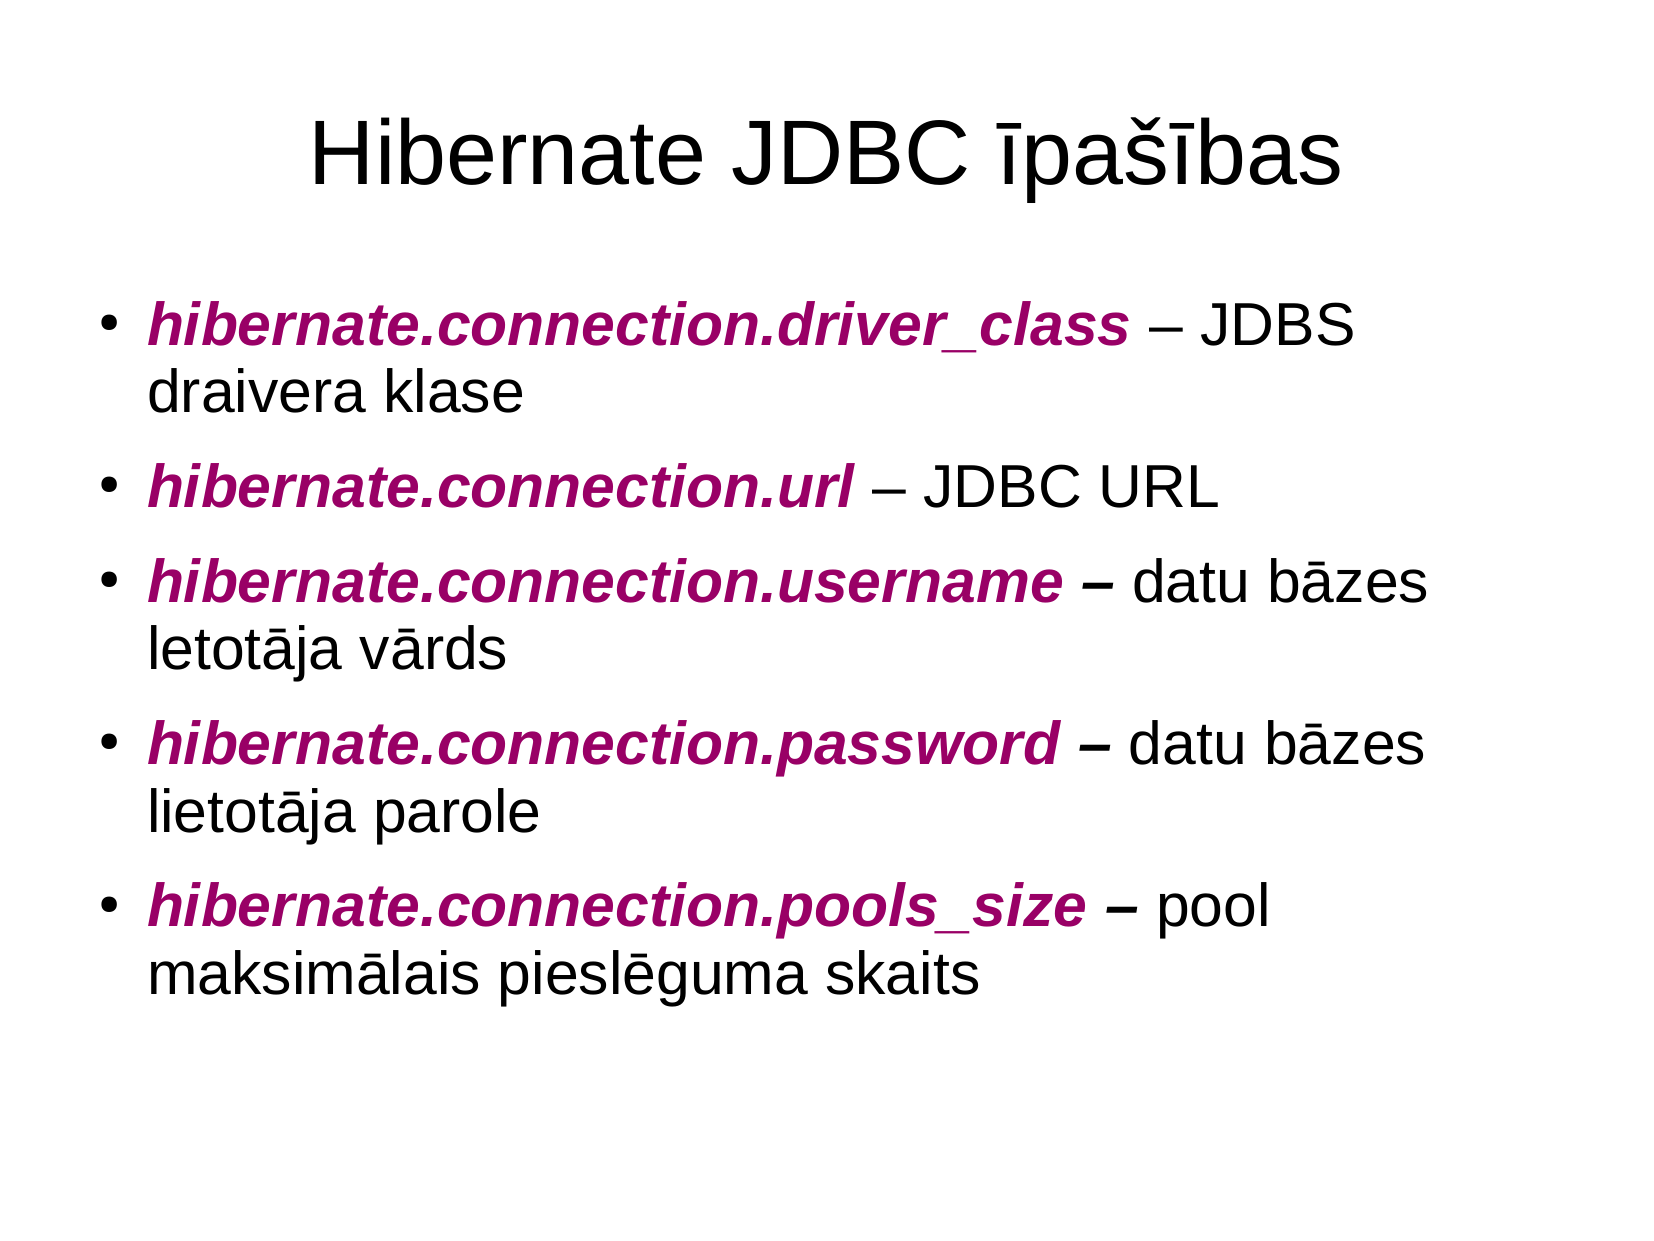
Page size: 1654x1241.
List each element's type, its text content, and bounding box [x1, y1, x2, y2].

list hibernate.connection.driver_class – JDBS draivera klase hibernate.connection.url – JDBC URL hibernate.connection.username – datu bāzes letotāja vārds hibernate.connection.password – datu bāzes lietotāja parole hibernate.connection.pools_size – pool maksimālais pieslēguma skaits [82, 290, 1538, 1010]
title Hibernate JDBC īpašības [82, 49, 1571, 257]
